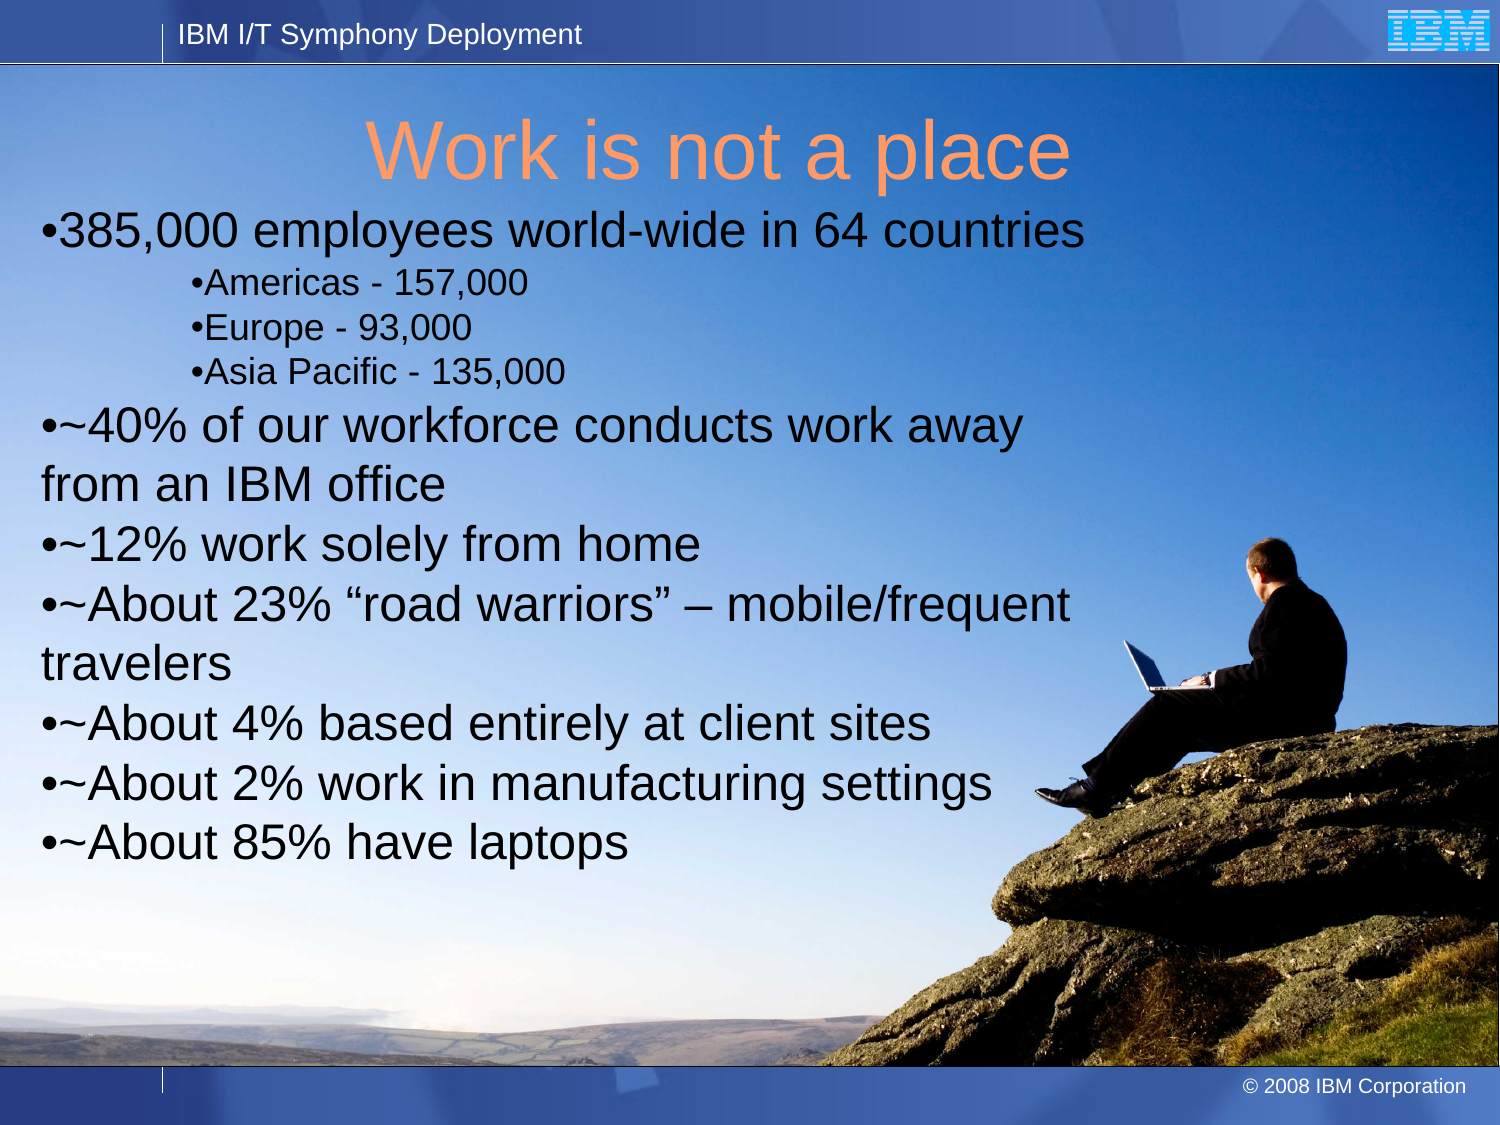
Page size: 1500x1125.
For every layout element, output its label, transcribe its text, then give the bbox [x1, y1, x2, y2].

picture [0, 64, 1499, 1067]
text_box 385,000 employees world-wide in 64 countries Americas - 157,000 Europe - 93,000 Asia Pacific - 135,000 ~40% of our workforce conducts work away from an IBM office ~12% work solely from home ~About 23% “road warriors” – mobile/frequent travelers ~About 4% based entirely at client sites ~About 2% work in manufacturing settings ~About 85% have laptops [40, 198, 1123, 991]
title Work is not a place [350, 56, 1099, 206]
